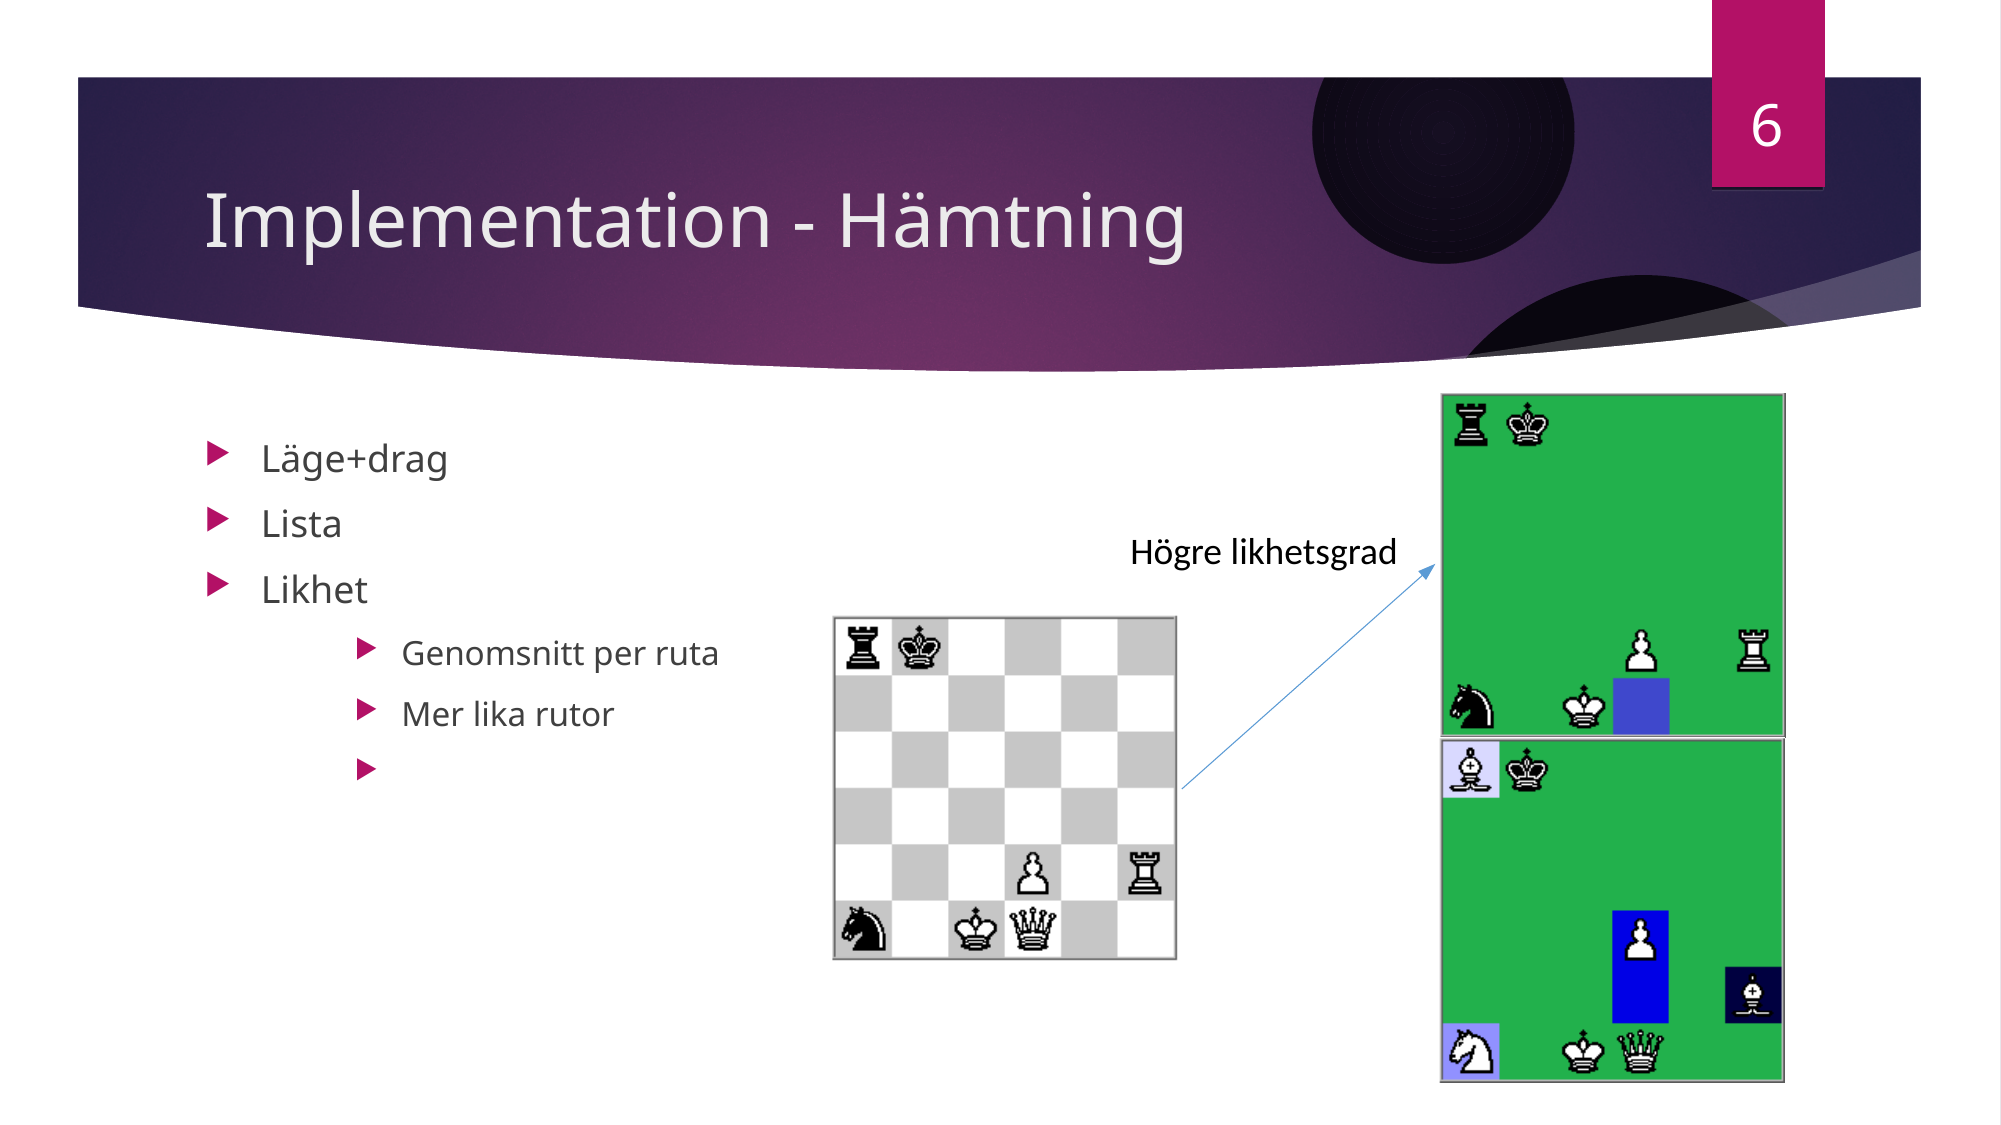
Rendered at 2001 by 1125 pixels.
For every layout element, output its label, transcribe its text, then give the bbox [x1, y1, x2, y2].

picture [828, 613, 1182, 965]
list Läge+drag Lista Likhet Genomsnitt per ruta Mer lika rutor [189, 427, 1437, 988]
picture [1436, 393, 1786, 1083]
text_box [1698, 48, 1836, 175]
title Implementation - Hämtning [189, 159, 1627, 276]
text_box Högre likhetsgrad [1115, 520, 1417, 581]
